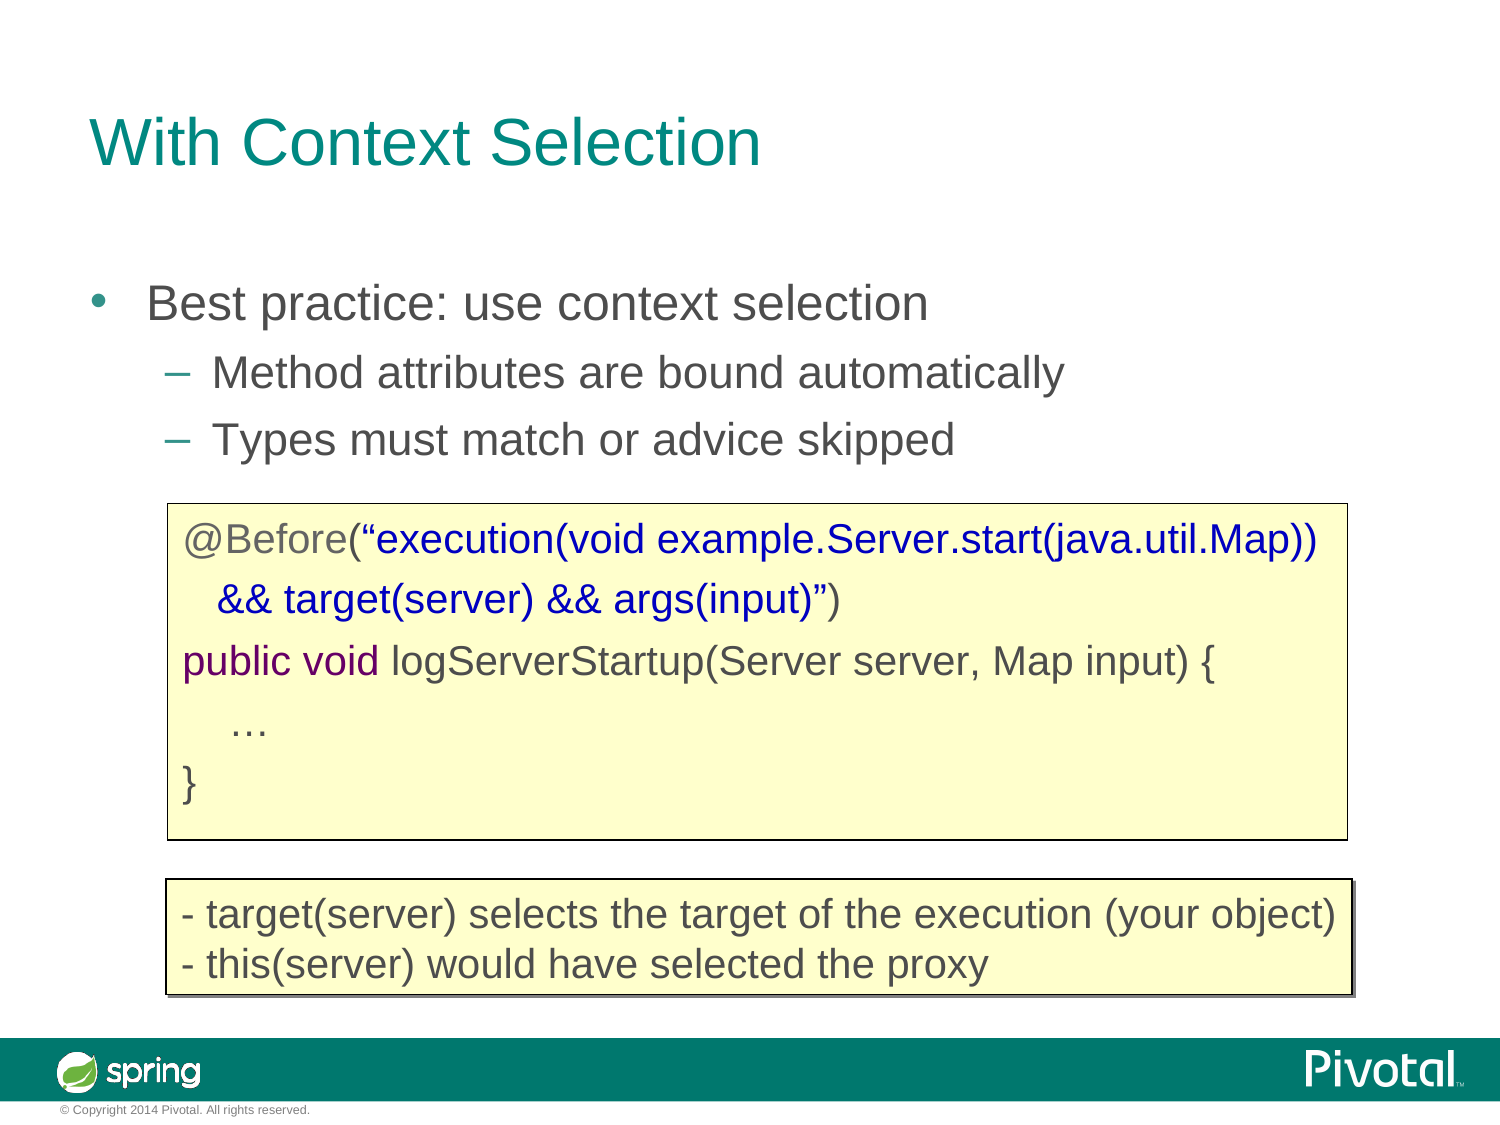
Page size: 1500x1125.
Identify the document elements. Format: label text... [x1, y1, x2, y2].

title With Context Selection [75, 45, 1426, 233]
text_box - target(server) selects the target of the execution (your object) - this(server) would have selected the proxy [166, 879, 1353, 995]
list Best practice: use context selection Method attributes are bound automatically Types must match or advice skipped [75, 262, 1426, 1005]
picture [1306, 1050, 1464, 1087]
picture [32, 1041, 210, 1103]
